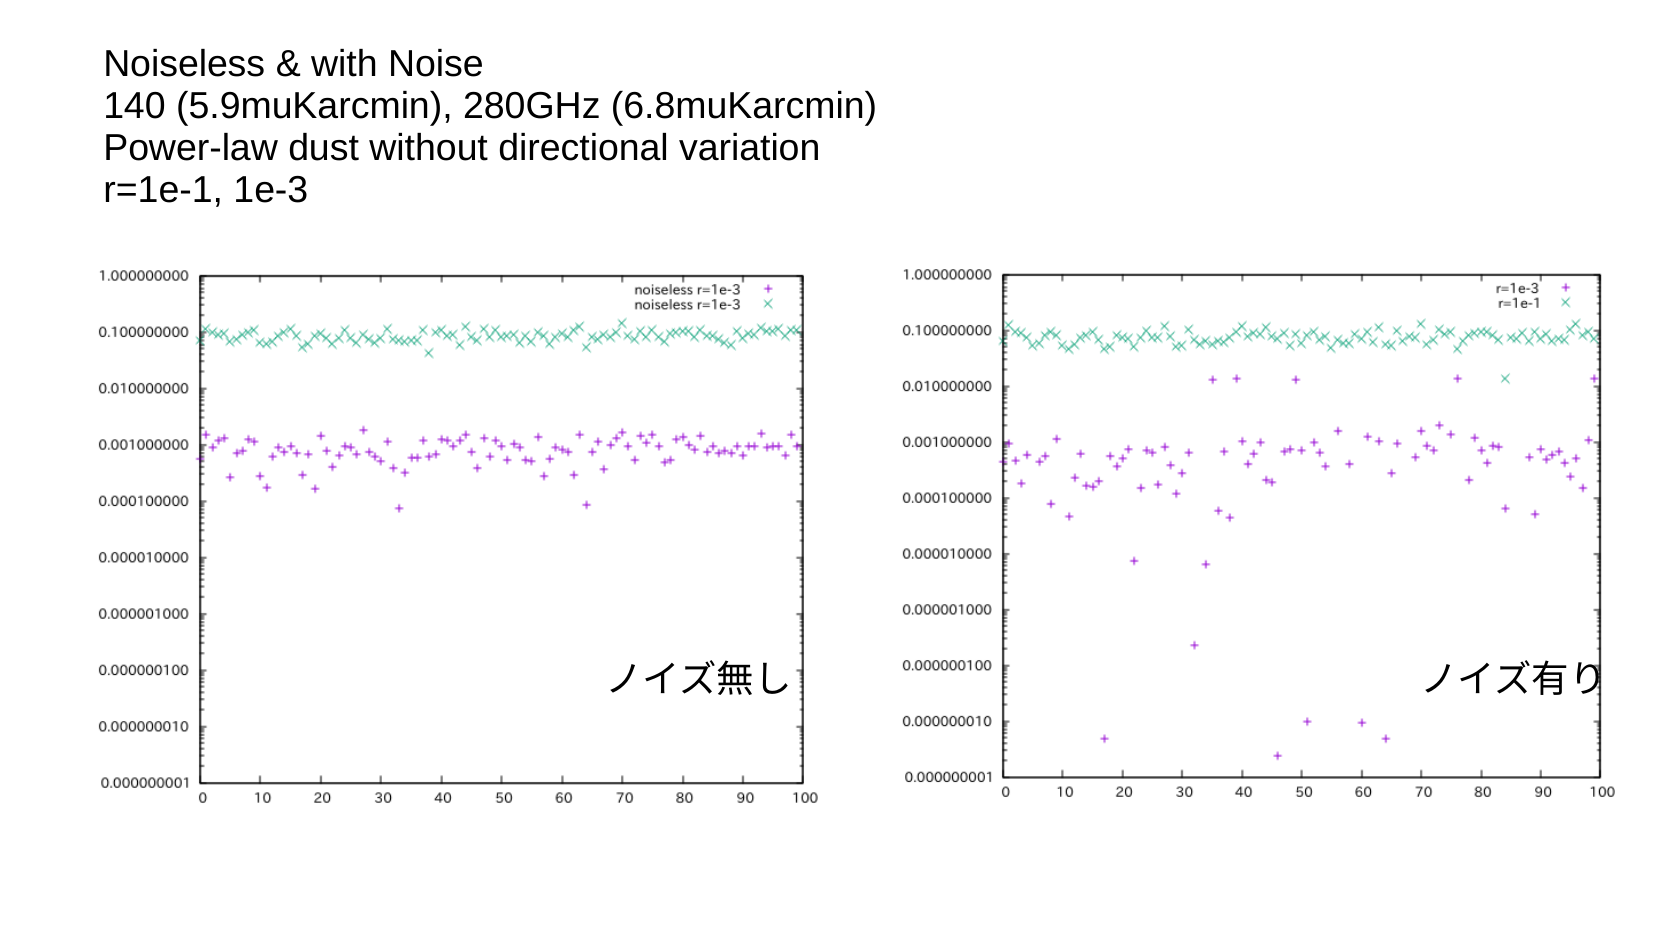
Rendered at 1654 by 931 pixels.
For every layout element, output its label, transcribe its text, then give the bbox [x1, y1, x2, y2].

text_box ノイズ有り [1405, 641, 1592, 694]
text_box ノイズ無し [590, 641, 777, 694]
picture [91, 260, 827, 812]
text_box Noiseless & with Noise 140 (5.9muKarcmin), 280GHz (6.8muKarcmin) Power-law dust without directional variation r=1e-1, 1e-3 [88, 35, 893, 219]
picture [895, 259, 1624, 806]
